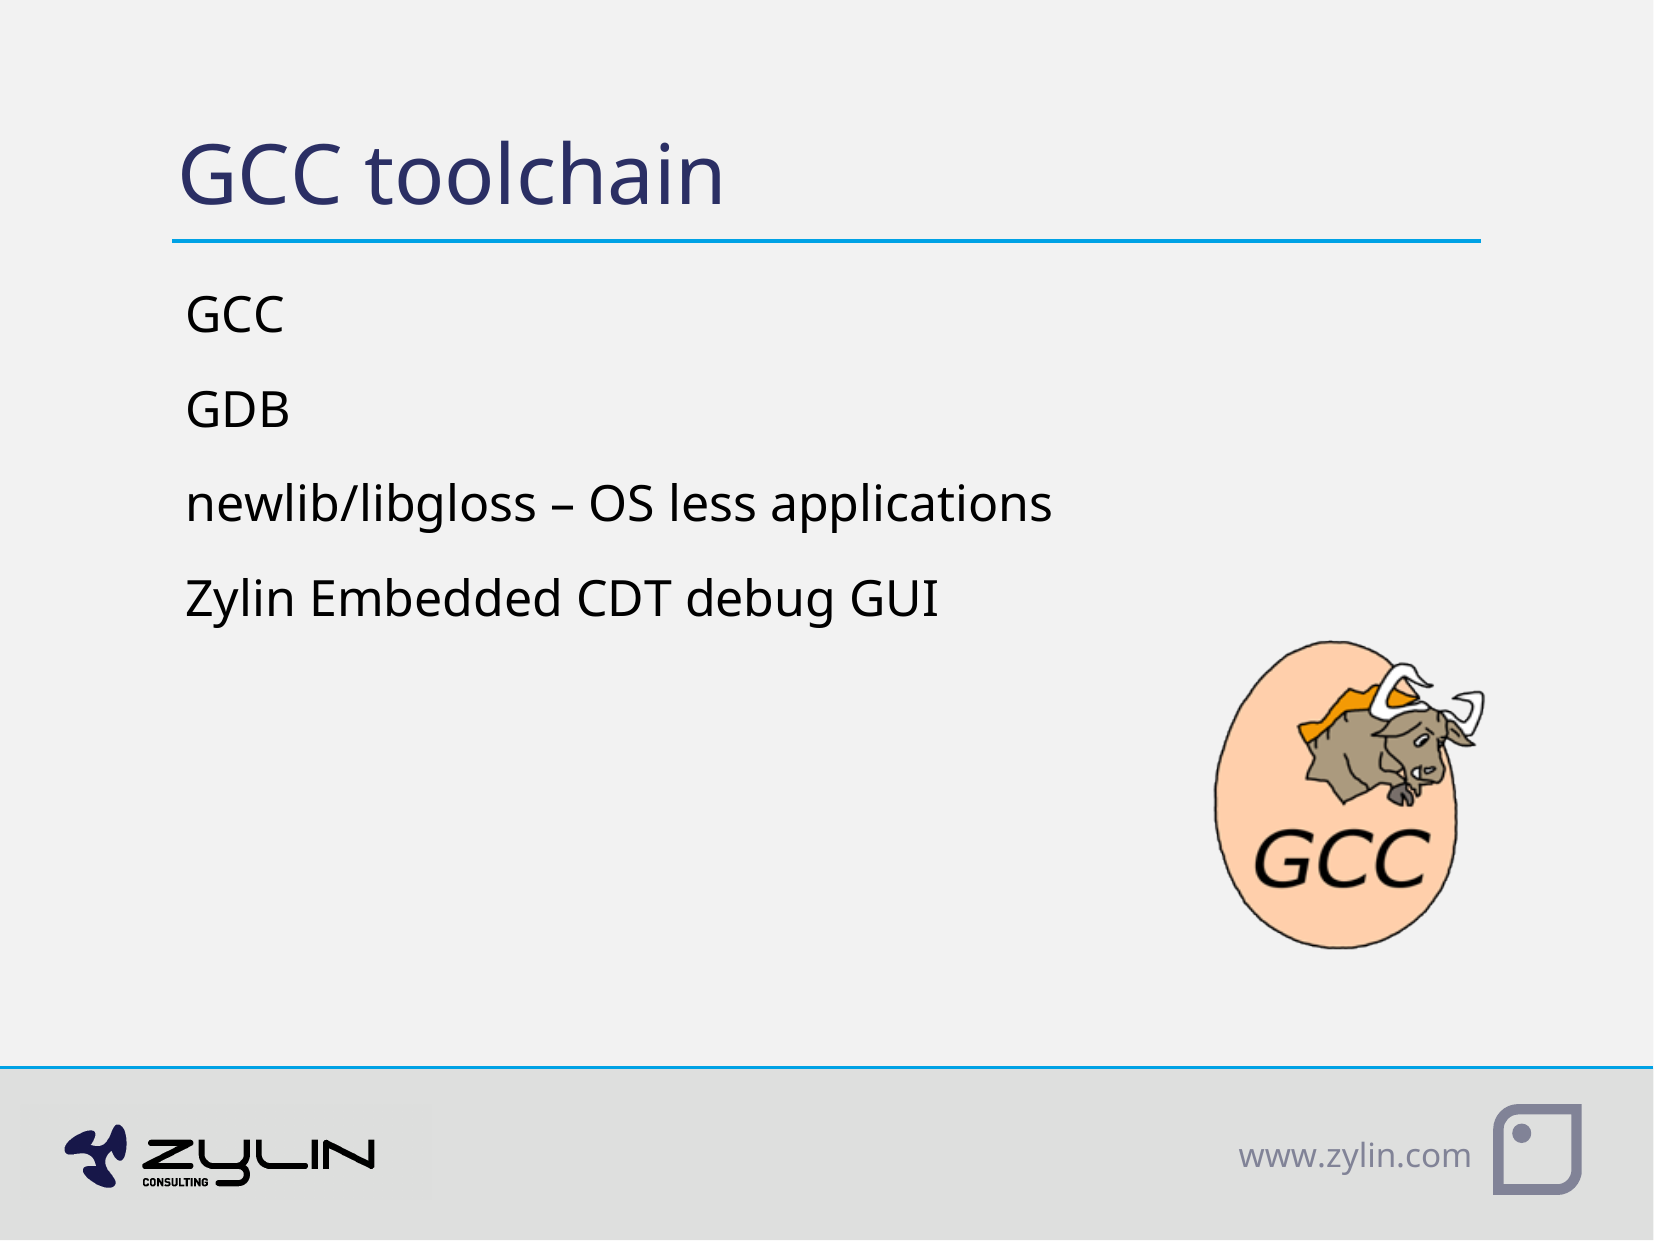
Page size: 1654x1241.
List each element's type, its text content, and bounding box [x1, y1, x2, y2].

title GCC toolchain [177, 122, 1493, 223]
picture [1205, 633, 1494, 959]
picture [20, 1104, 432, 1200]
list GCC GDB newlib/libgloss – OS less applications Zylin Embedded CDT debug GUI [167, 280, 1495, 1052]
